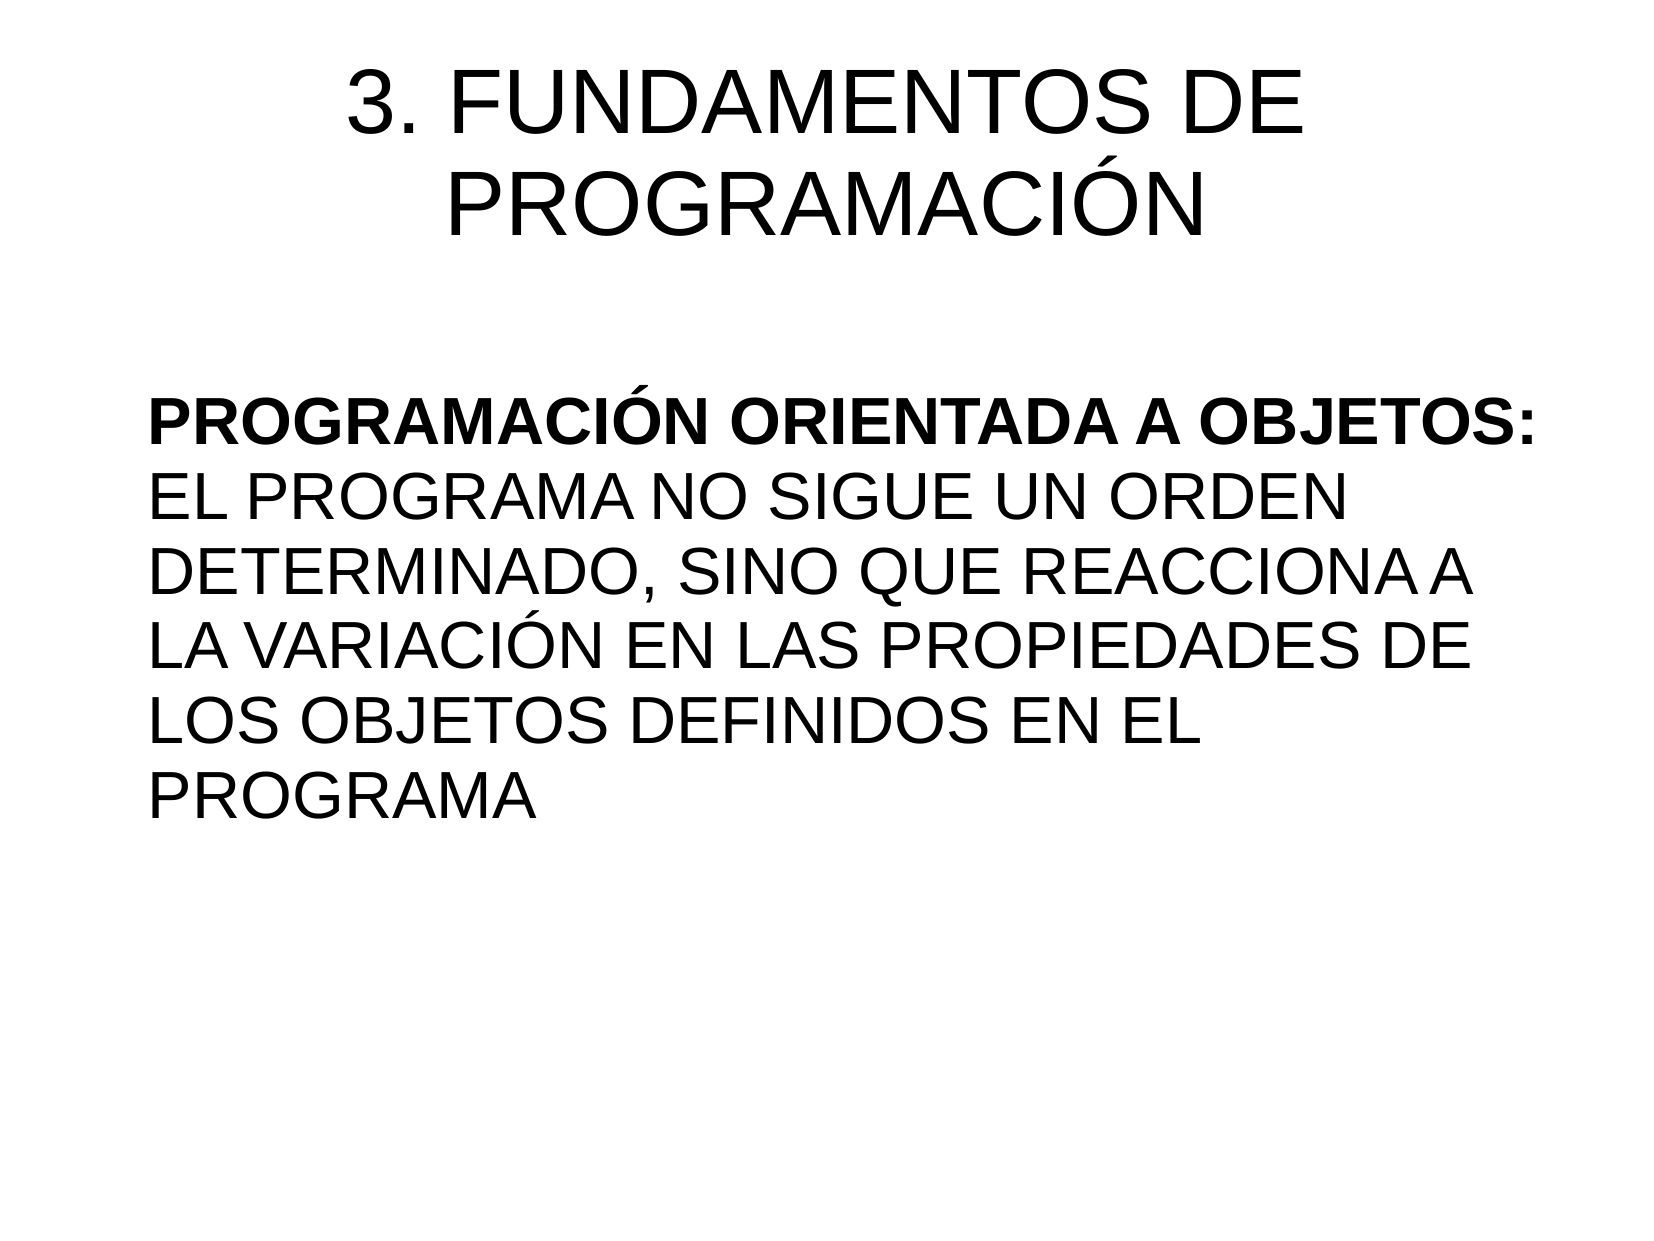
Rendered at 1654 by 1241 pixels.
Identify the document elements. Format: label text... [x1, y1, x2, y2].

list PROGRAMACIÓN ORIENTADA A OBJETOS: EL PROGRAMA NO SIGUE UN ORDEN DETERMINADO, SINO QUE REACCIONA A LA VARIACIÓN EN LAS PROPIEDADES DE LOS OBJETOS DEFINIDOS EN EL PROGRAMA [76, 279, 1565, 1099]
title 3. FUNDAMENTOS DE PROGRAMACIÓN [82, 49, 1571, 257]
